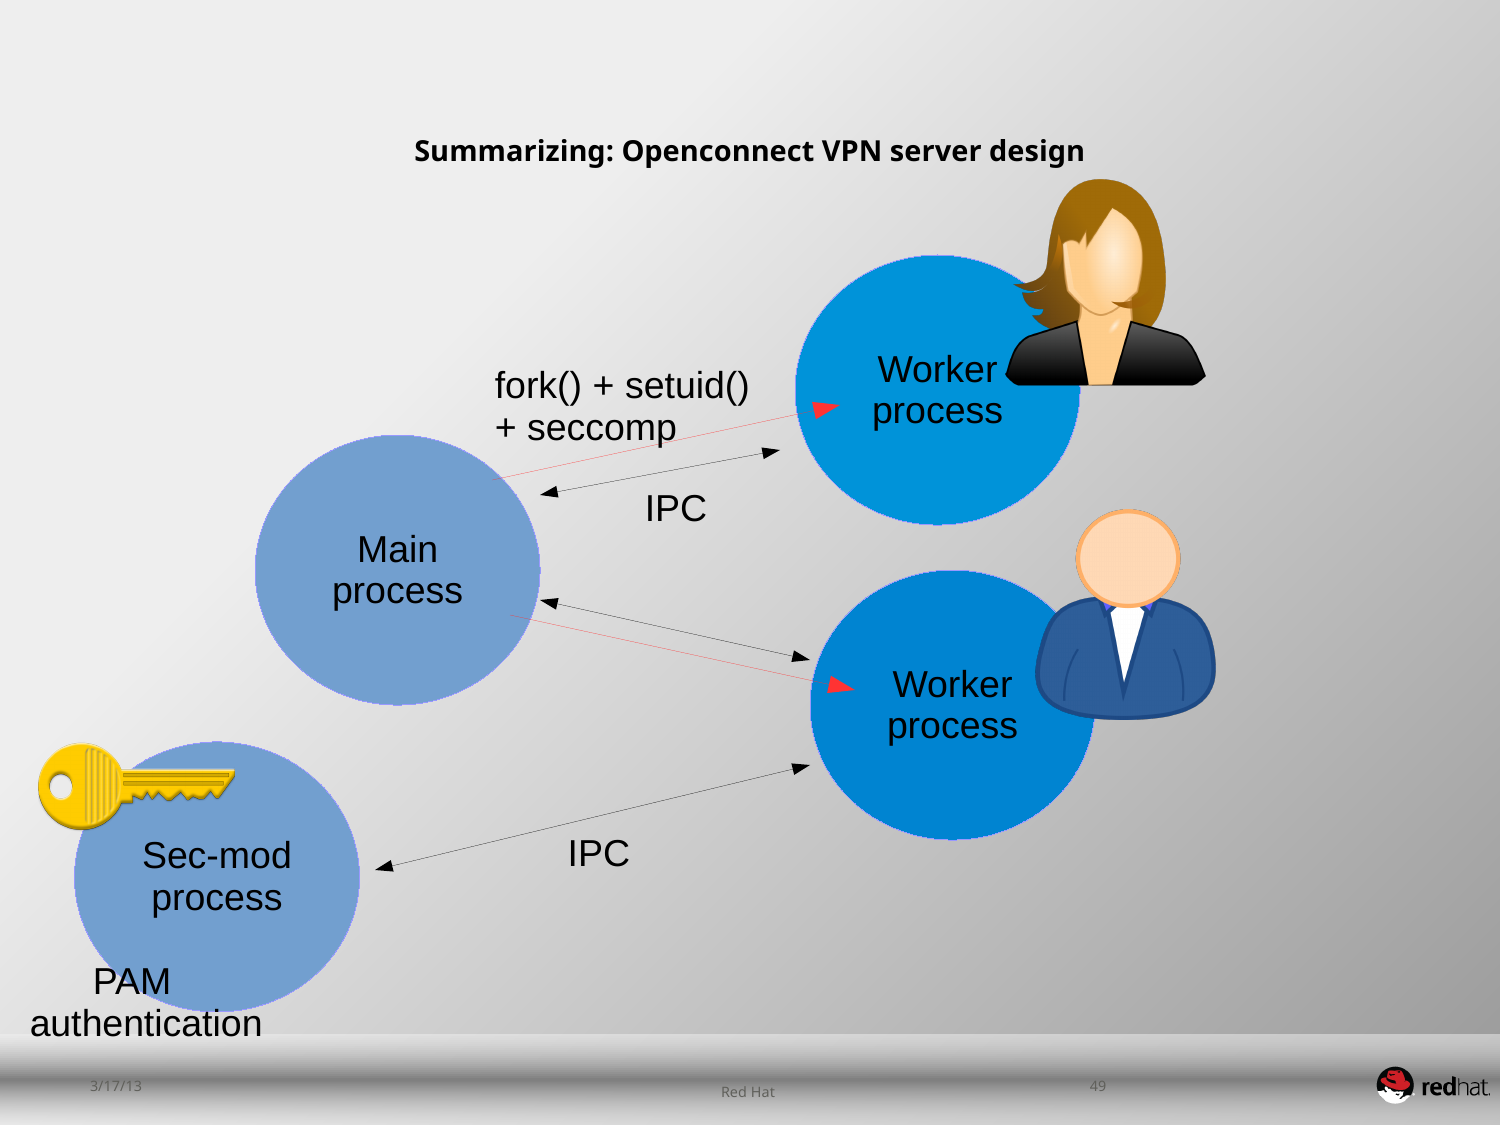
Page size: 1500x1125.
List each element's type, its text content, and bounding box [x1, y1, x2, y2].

picture [1035, 509, 1216, 721]
picture [1364, 1057, 1500, 1110]
text_box IPC [630, 479, 723, 537]
text_box PAM authentication [15, 952, 278, 1052]
picture [1005, 179, 1206, 386]
text_box Main process [255, 435, 541, 706]
slide_number 3/17/13 [75, 1051, 425, 1112]
slide_number <number> [1074, 1051, 1337, 1112]
text_box IPC [552, 825, 646, 882]
title Summarizing: Openconnect VPN server design [75, 22, 1426, 188]
footer Red Hat [300, 1065, 1200, 1110]
text_box fork() + setuid() + seccomp [480, 356, 766, 456]
picture [38, 741, 235, 832]
list [74, 209, 1425, 1012]
